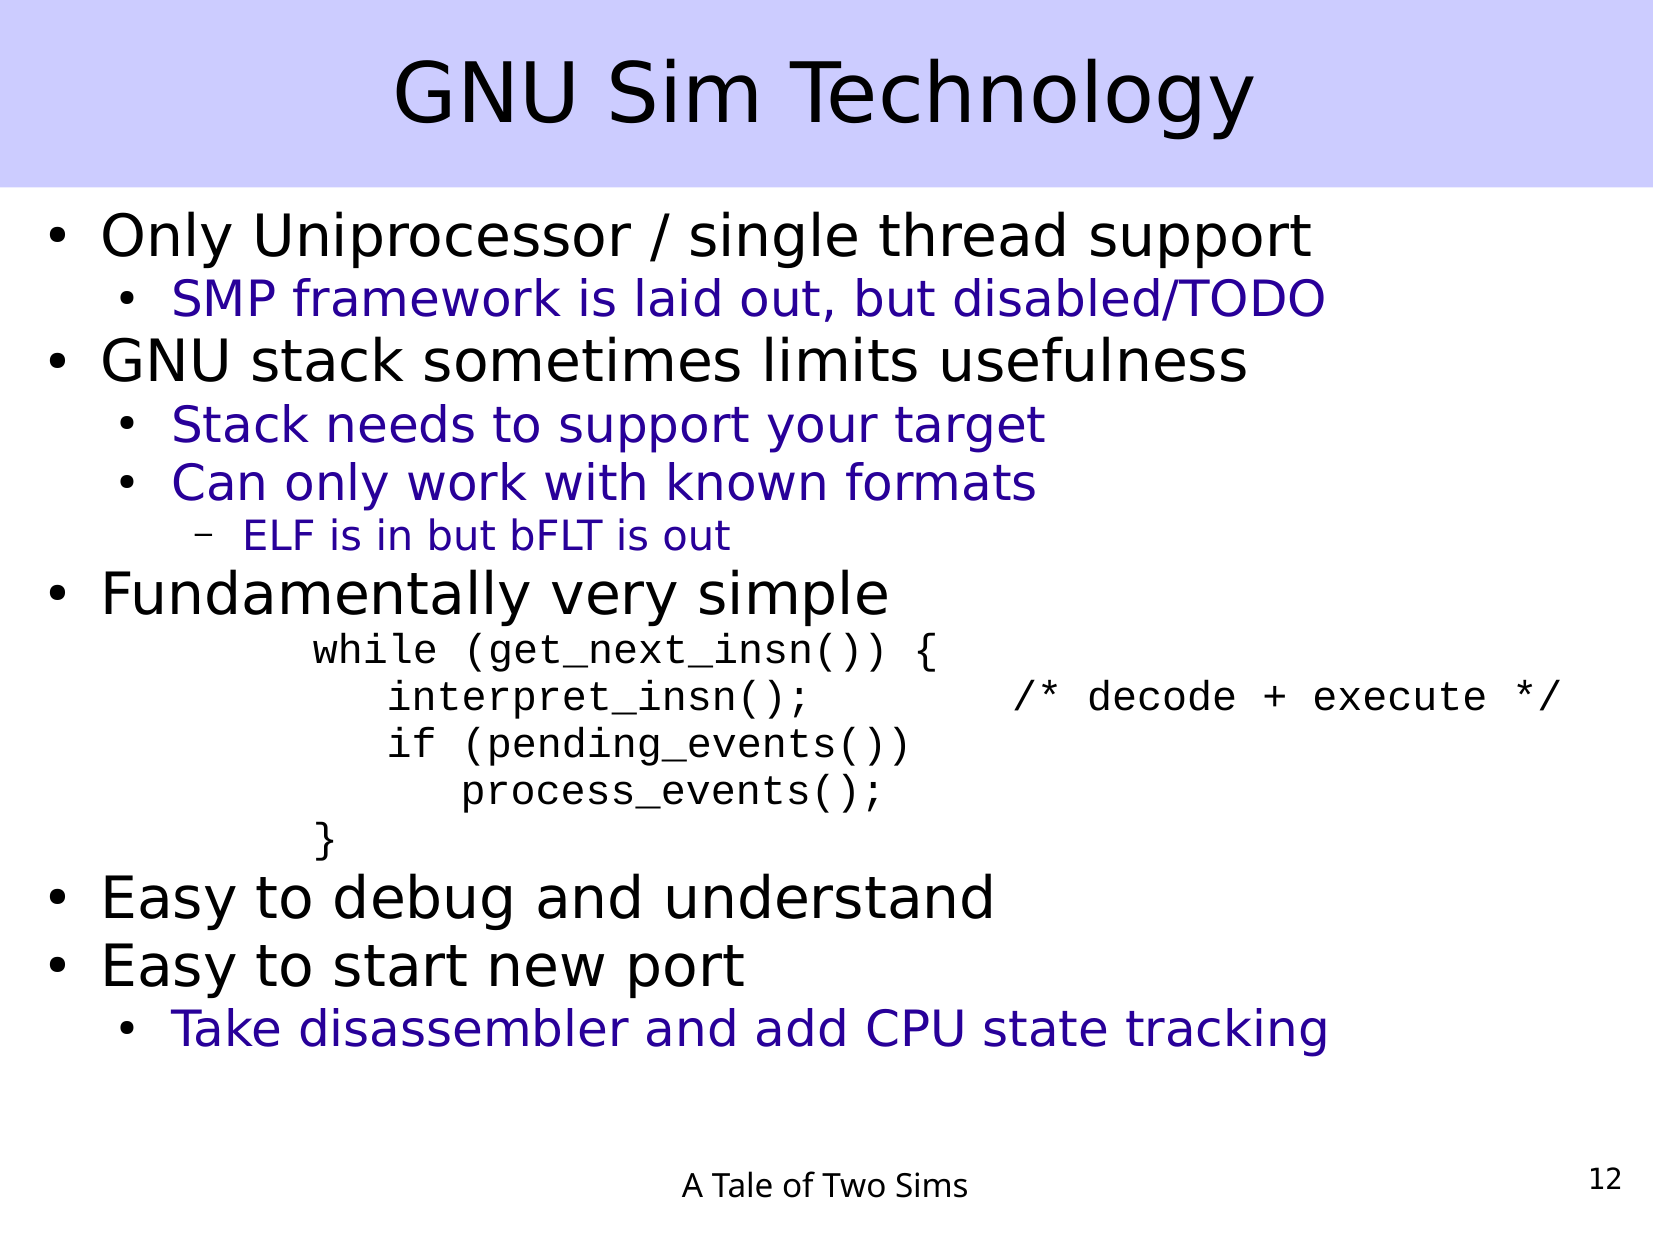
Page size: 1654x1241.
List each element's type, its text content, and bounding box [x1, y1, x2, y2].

list Only Uniprocessor / single thread support SMP framework is laid out, but disabled/TODO GNU stack sometimes limits usefulness Stack needs to support your target Can only work with known formats ELF is in but bFLT is out Fundamentally very simple while (get_next_insn()) { interpret_insn(); /* decode + execute */ if (pending_events()) process_events(); } Easy to debug and understand Easy to start new port Take disassembler and add CPU state tracking [29, 201, 1620, 1151]
title GNU Sim Technology [0, 0, 1651, 188]
